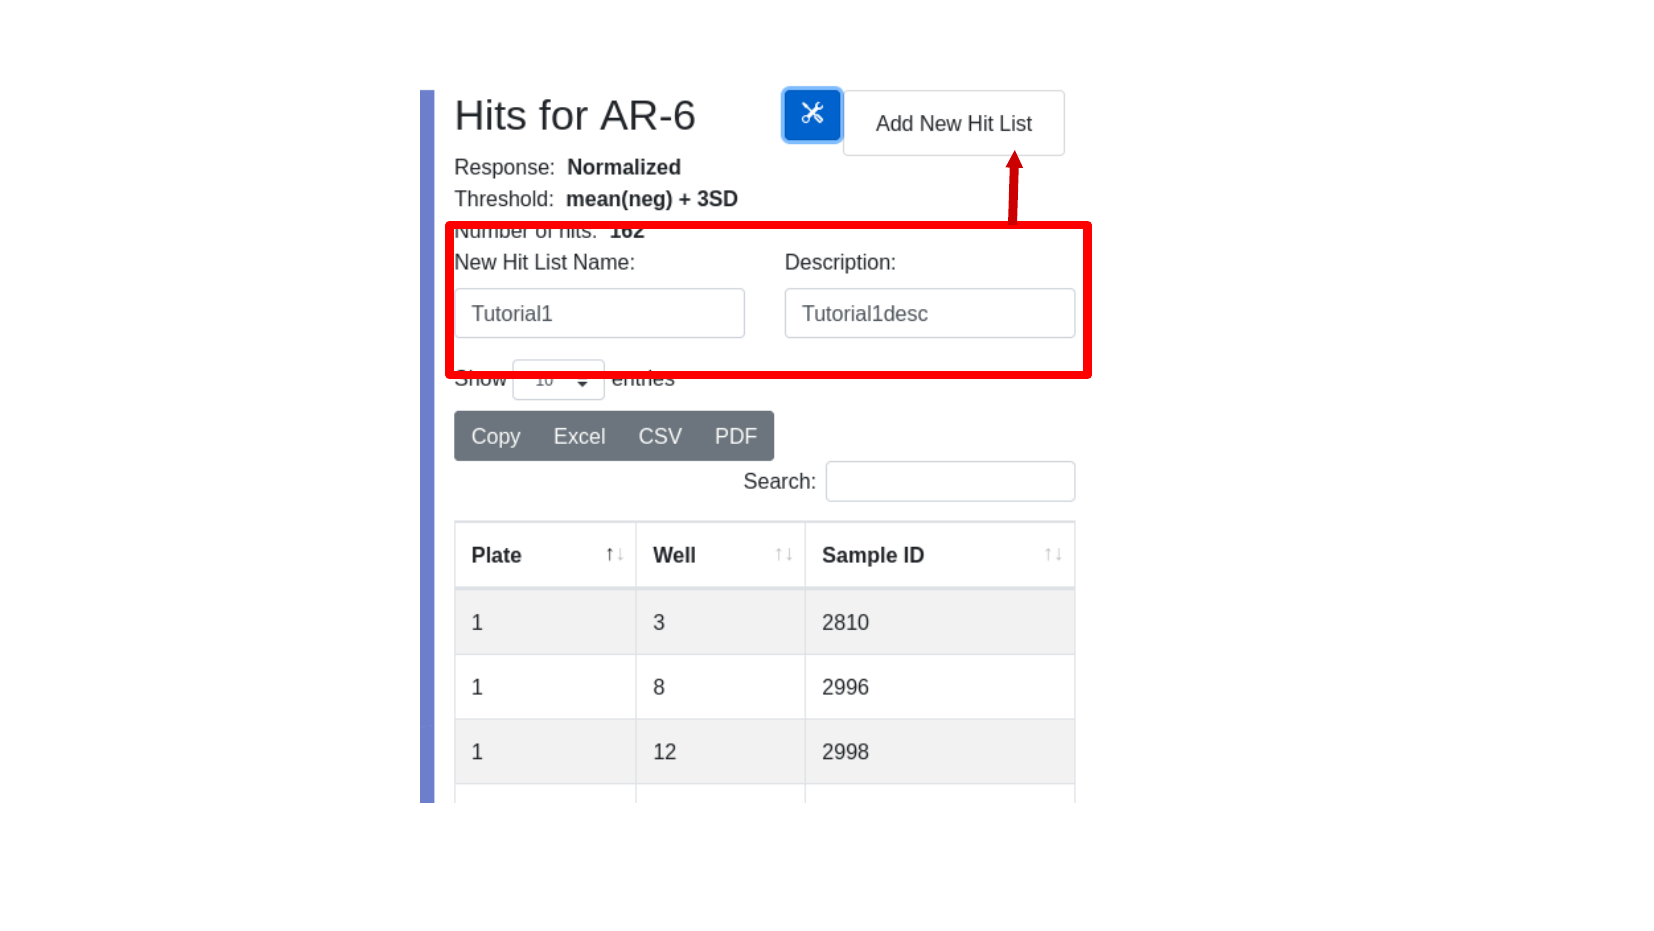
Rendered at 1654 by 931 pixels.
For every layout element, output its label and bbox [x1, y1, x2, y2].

picture [420, 77, 1126, 803]
